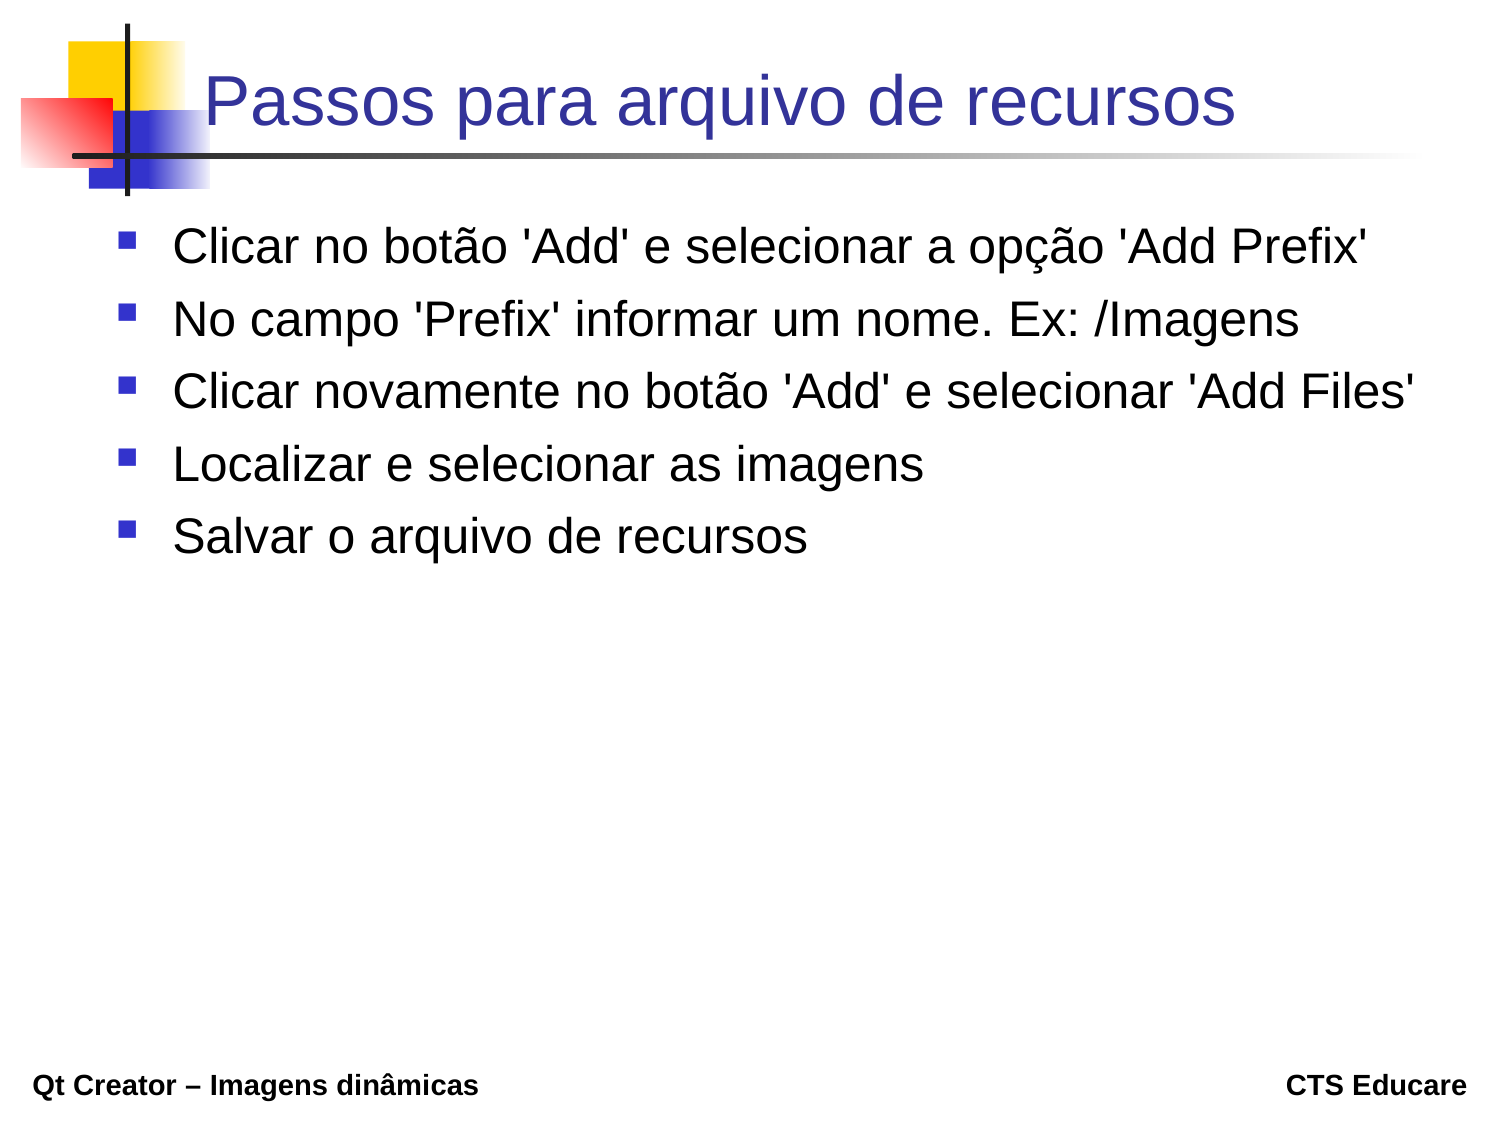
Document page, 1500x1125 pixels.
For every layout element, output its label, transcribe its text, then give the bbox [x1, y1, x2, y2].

title Passos para arquivo de recursos [188, 46, 1468, 149]
list Clicar no botão 'Add' e selecionar a opção 'Add Prefix' No campo 'Prefix' informar um nome. Ex: /Imagens Clicar novamente no botão 'Add' e selecionar 'Add Files' Localizar e selecionar as imagens Salvar o arquivo de recursos [100, 206, 1447, 751]
